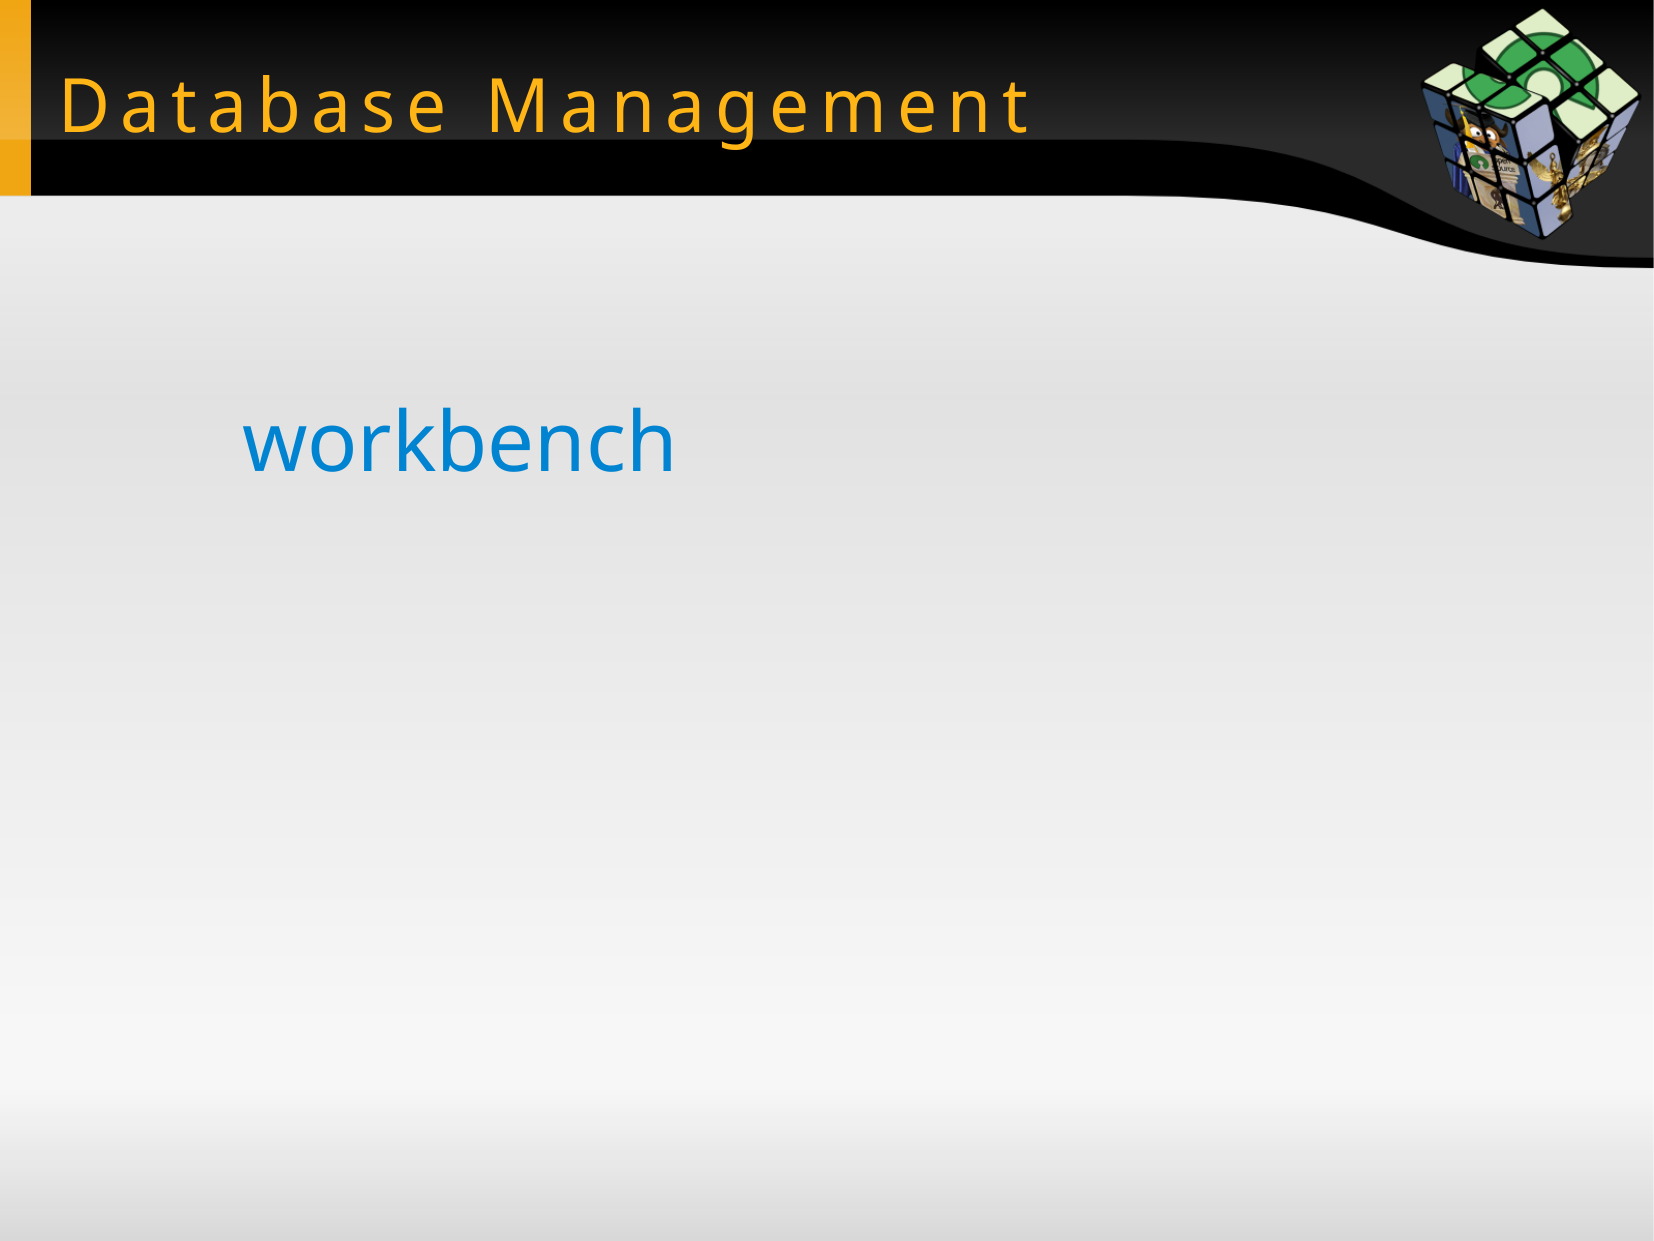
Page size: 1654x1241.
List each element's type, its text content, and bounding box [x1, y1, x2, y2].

title Database Management [59, 29, 1270, 178]
picture [0, 0, 1654, 1241]
text_box workbench [227, 375, 676, 484]
